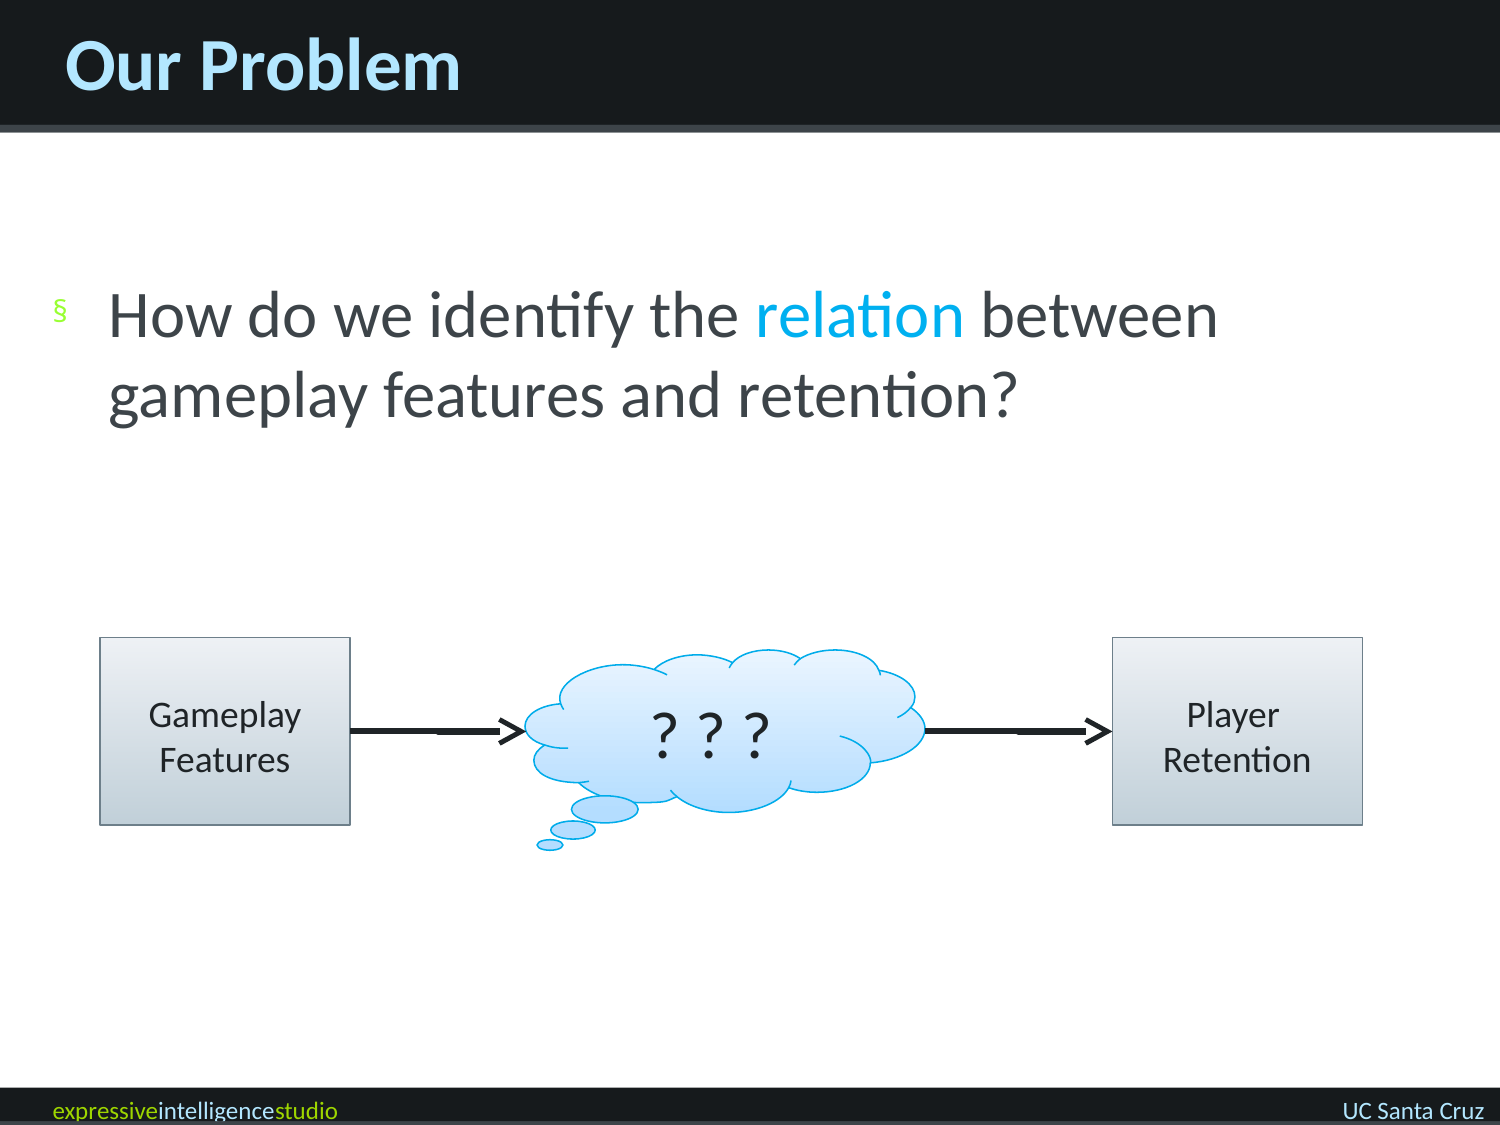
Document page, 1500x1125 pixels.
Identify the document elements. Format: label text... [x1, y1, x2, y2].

list How do we identify the relation between gameplay features and retention? [37, 162, 1388, 993]
text_box ? ? ? [550, 820, 596, 840]
text_box ? ? ? [525, 649, 925, 823]
text_box ? ? ? [537, 839, 563, 851]
text_box Player Retention [1112, 637, 1363, 825]
title Our Problem [50, 0, 1400, 130]
text_box Gameplay Features [99, 637, 350, 825]
